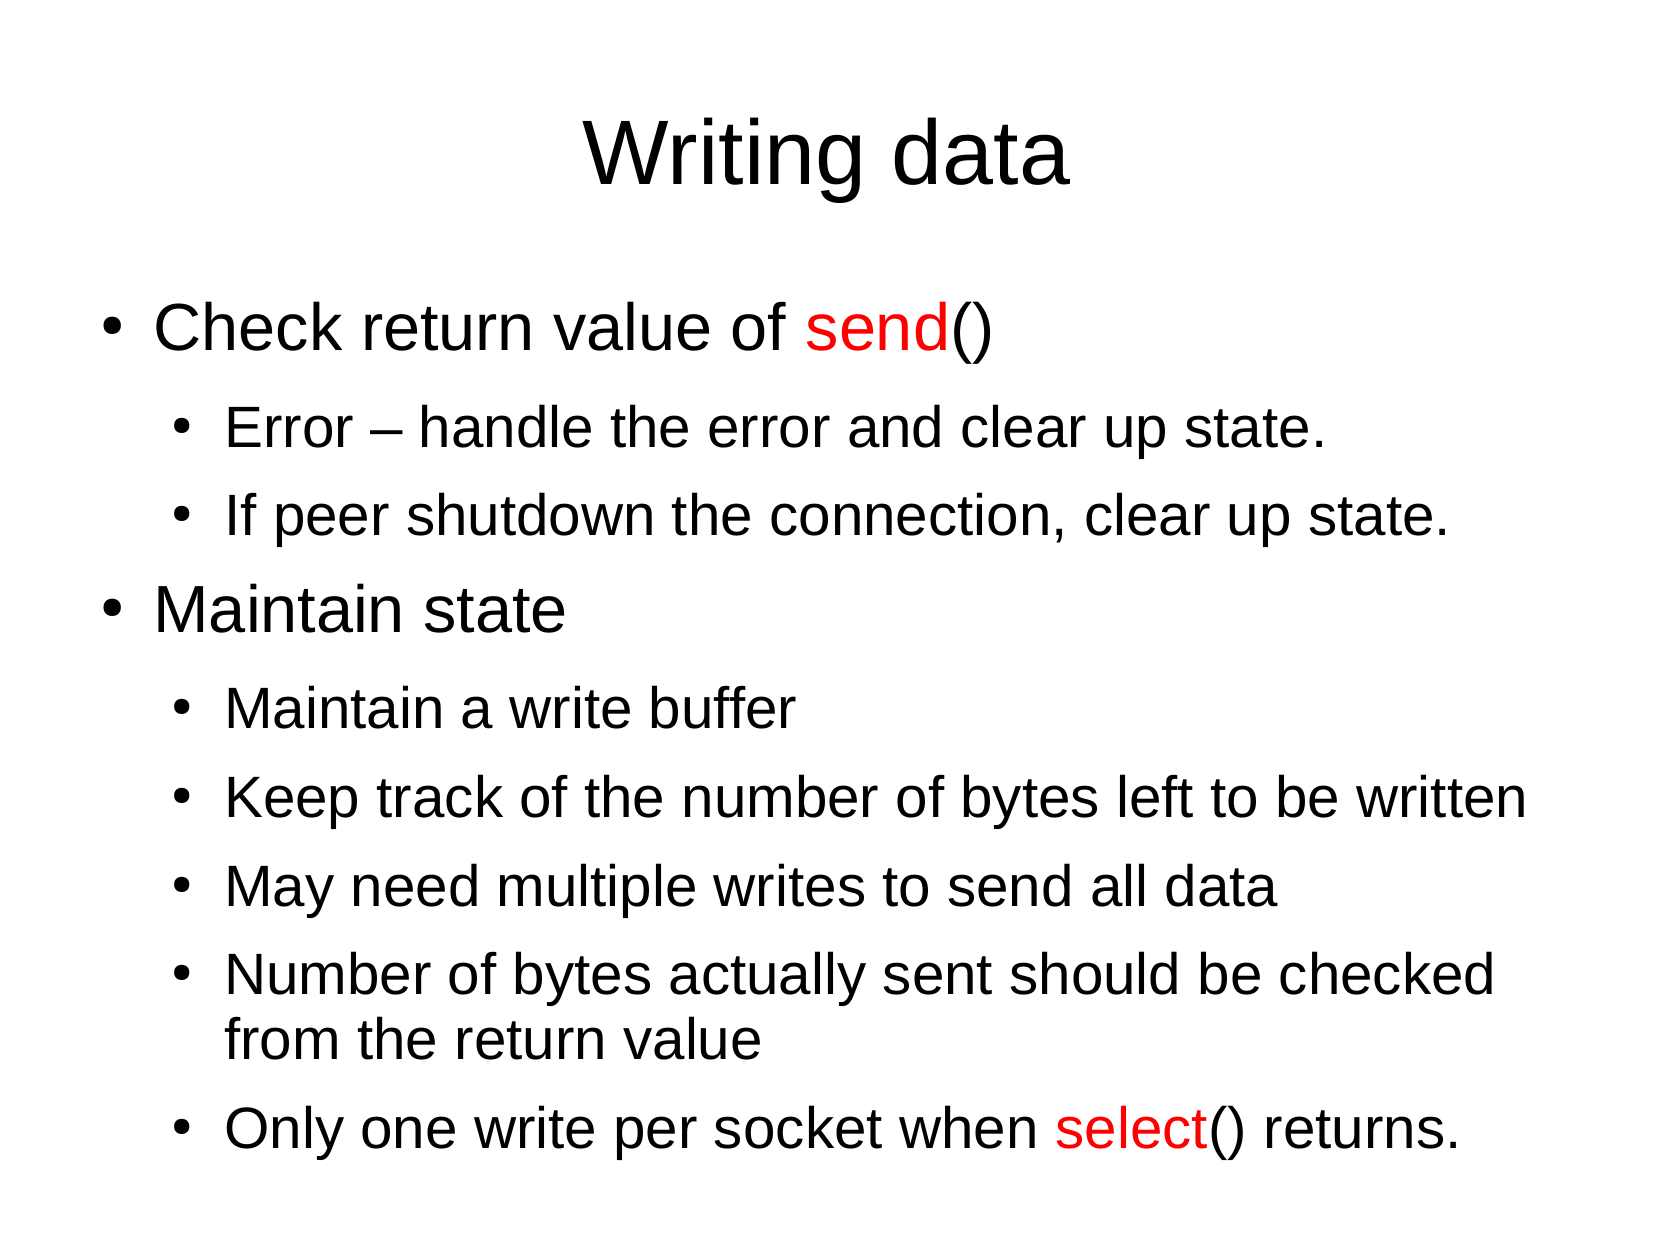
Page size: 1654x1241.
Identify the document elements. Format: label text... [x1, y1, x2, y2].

title Writing data [82, 56, 1571, 250]
list Check return value of send() Error – handle the error and clear up state. If peer shutdown the connection, clear up state. Maintain state Maintain a write buffer Keep track of the number of bytes left to be written May need multiple writes to send all data Number of bytes actually sent should be checked from the return value Only one write per socket when select() returns. [82, 290, 1571, 1109]
